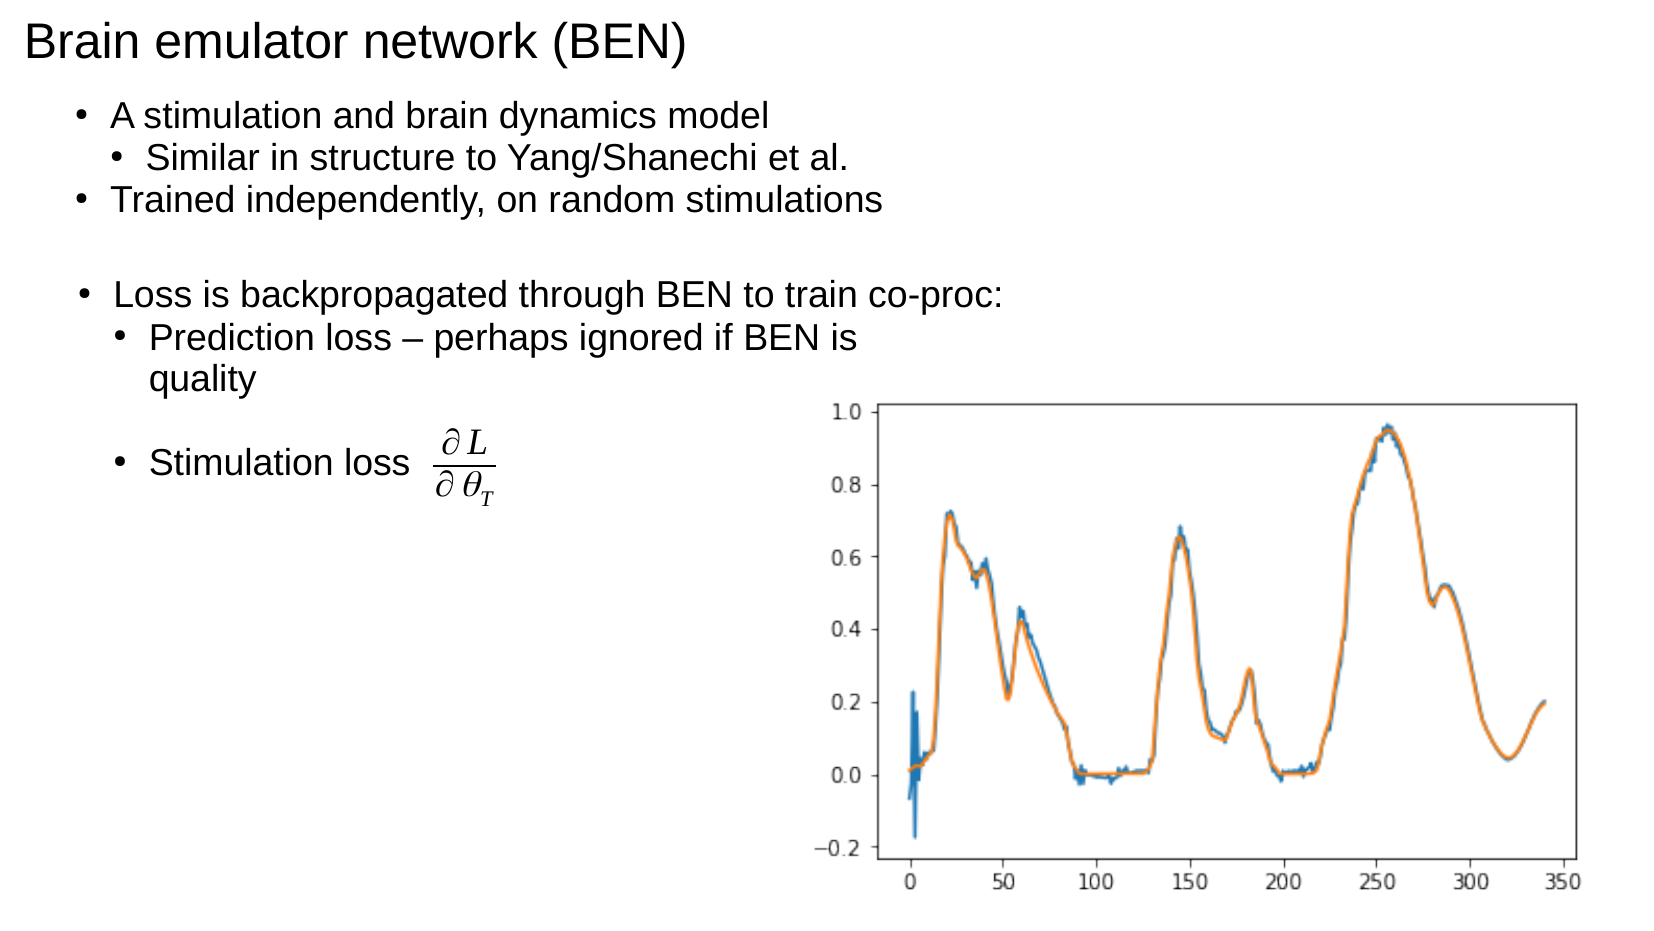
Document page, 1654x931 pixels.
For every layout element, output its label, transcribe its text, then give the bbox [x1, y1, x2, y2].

text_box A stimulation and brain dynamics model Similar in structure to Yang/Shanechi et al. Trained independently, on random stimulations [60, 87, 899, 229]
text_box Loss is backpropagated through BEN to train co-proc: Prediction loss – perhaps ignored if BEN is quality Stimulation loss [63, 266, 1431, 534]
chart [425, 421, 505, 511]
picture [798, 389, 1597, 909]
text_box Brain emulator network (BEN) [9, 6, 703, 77]
